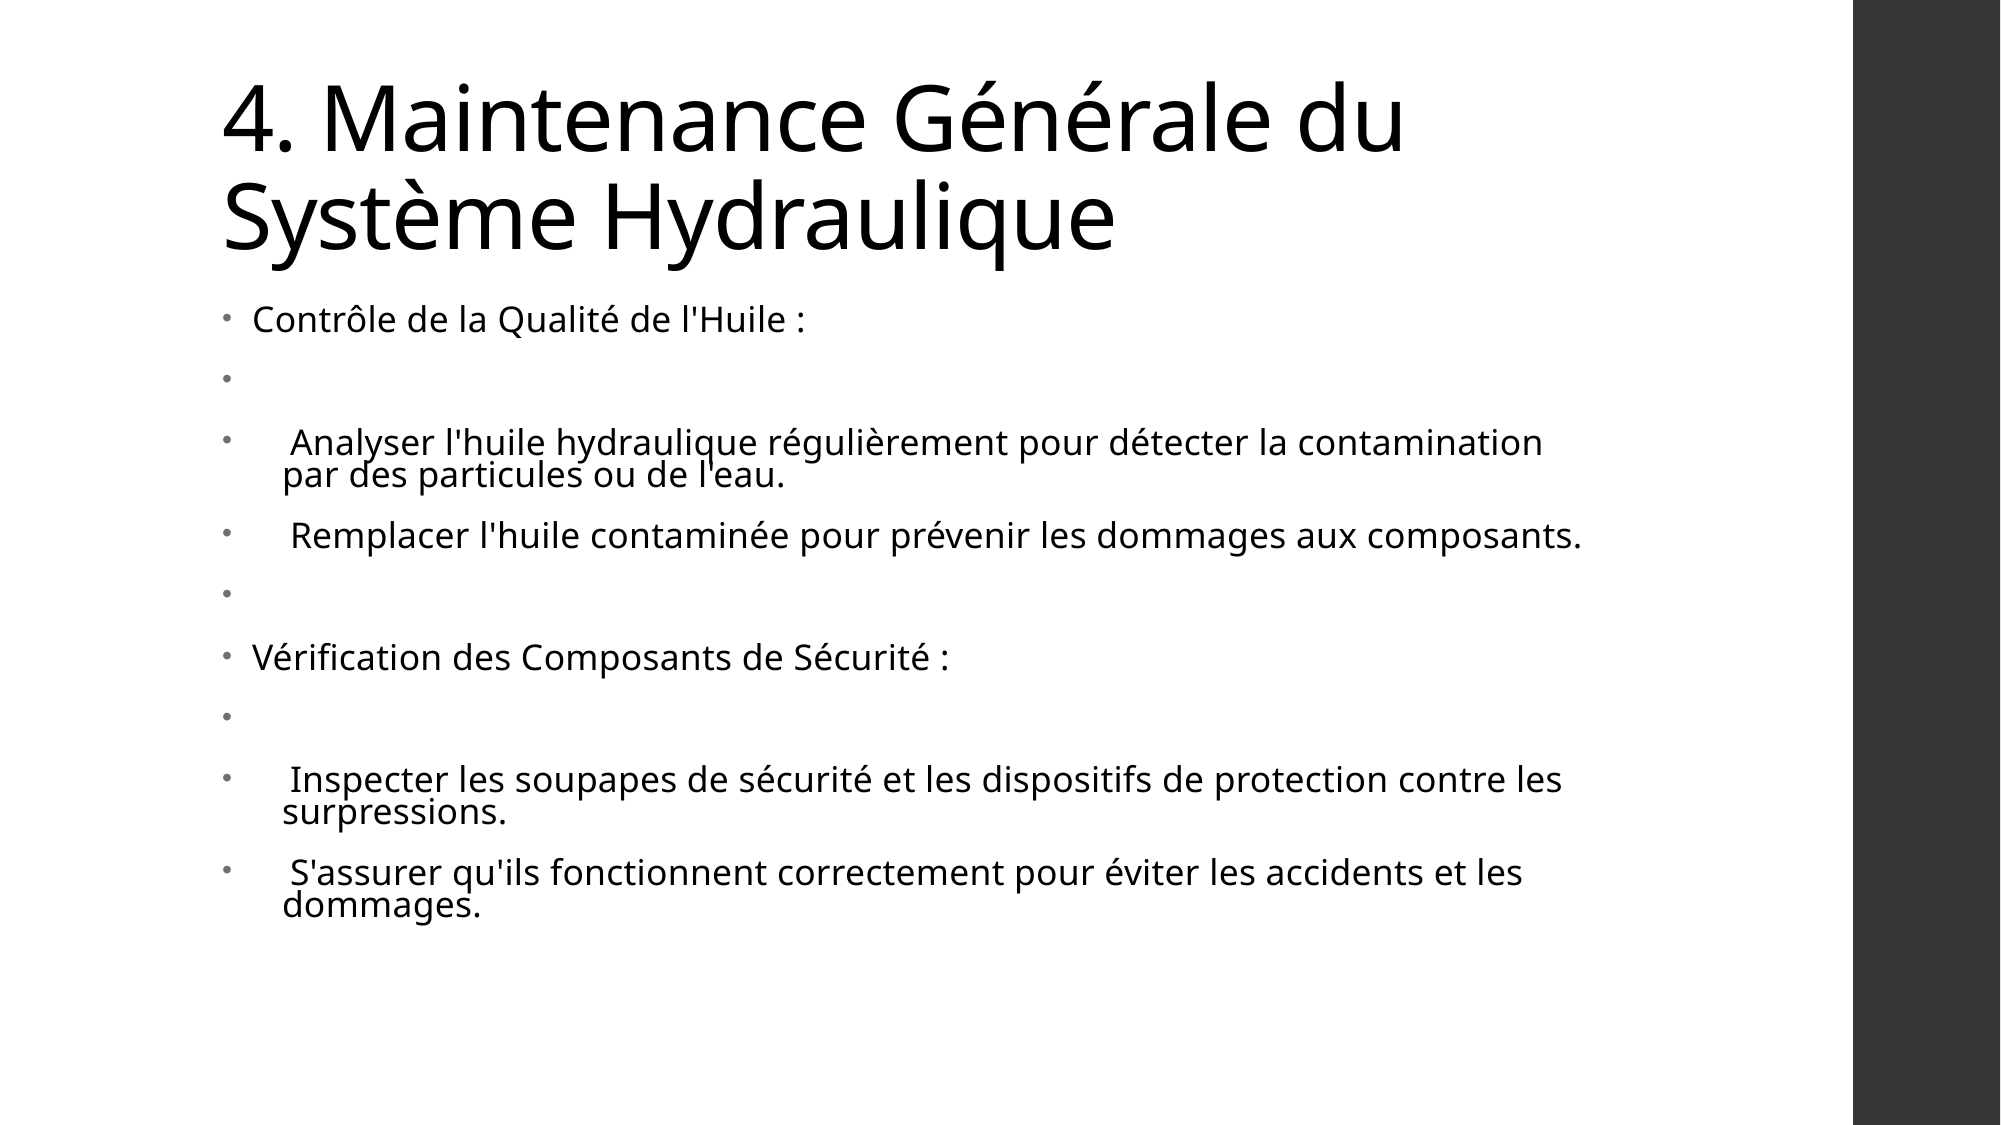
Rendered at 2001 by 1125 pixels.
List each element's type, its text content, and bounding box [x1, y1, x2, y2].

list Contrôle de la Qualité de l'Huile : Analyser l'huile hydraulique régulièrement pour détecter la contamination par des particules ou de l'eau. Remplacer l'huile contaminée pour prévenir les dommages aux composants. Vérification des Composants de Sécurité : Inspecter les soupapes de sécurité et les dispositifs de protection contre les surpressions. S'assurer qu'ils fonctionnent correctement pour éviter les accidents et les dommages. [206, 299, 1617, 1014]
title 4. Maintenance Générale du Système Hydraulique [206, 60, 1797, 278]
